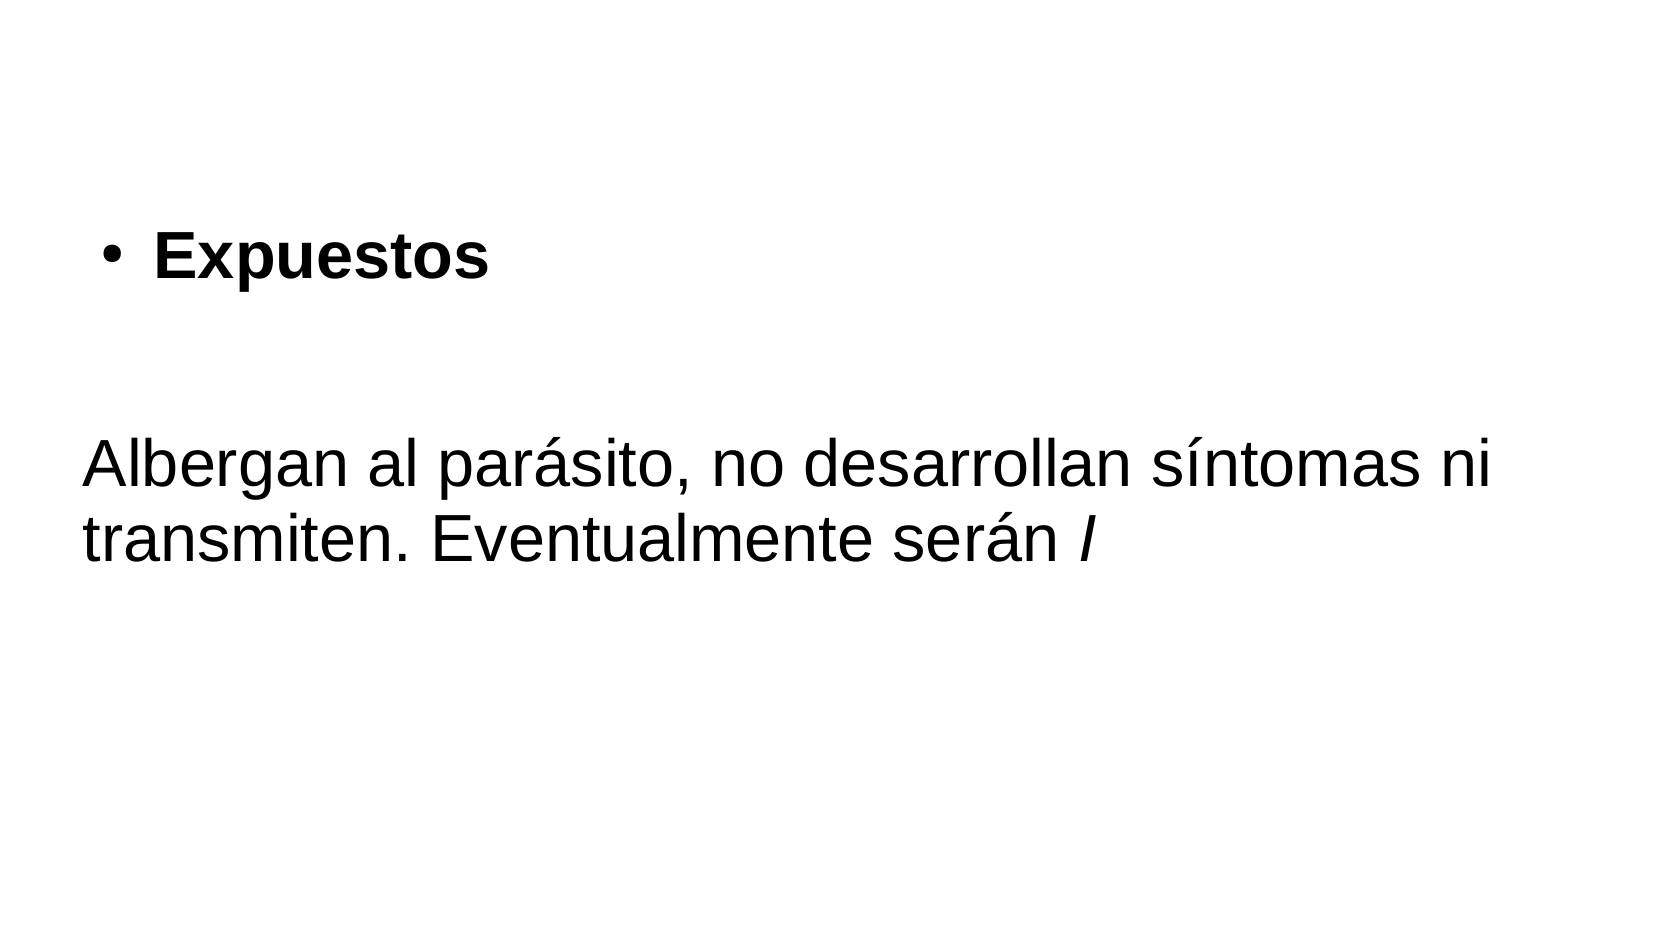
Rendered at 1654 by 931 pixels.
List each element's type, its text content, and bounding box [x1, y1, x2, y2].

list Expuestos Albergan al parásito, no desarrollan síntomas ni transmiten. Eventualmente serán I [82, 217, 1571, 758]
